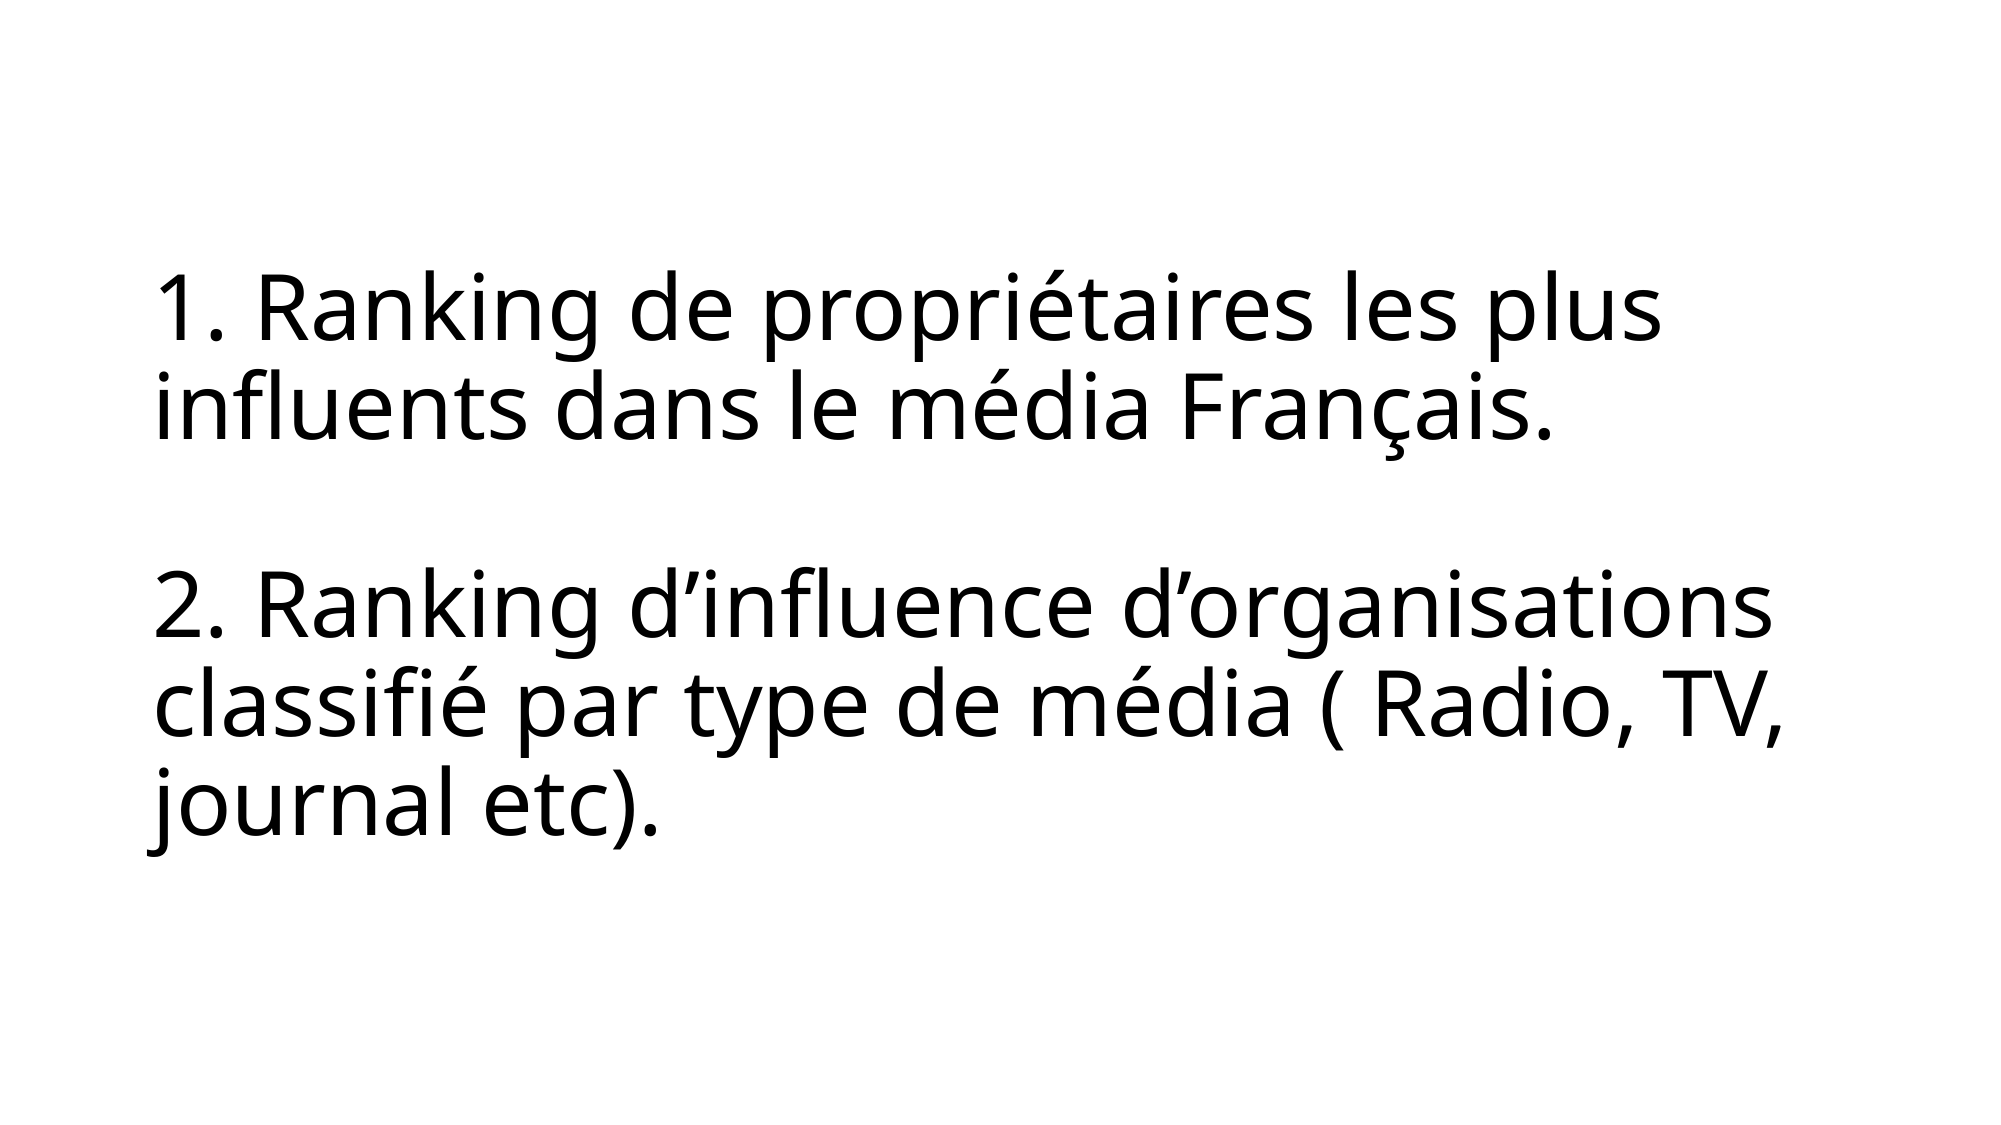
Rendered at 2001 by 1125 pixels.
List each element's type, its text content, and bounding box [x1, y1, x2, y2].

title 1. Ranking de propriétaires les plus influents dans le média Français. 2. Ranking d’influence d’organisations classifié par type de média ( Radio, TV, journal etc). [137, 59, 1863, 1057]
